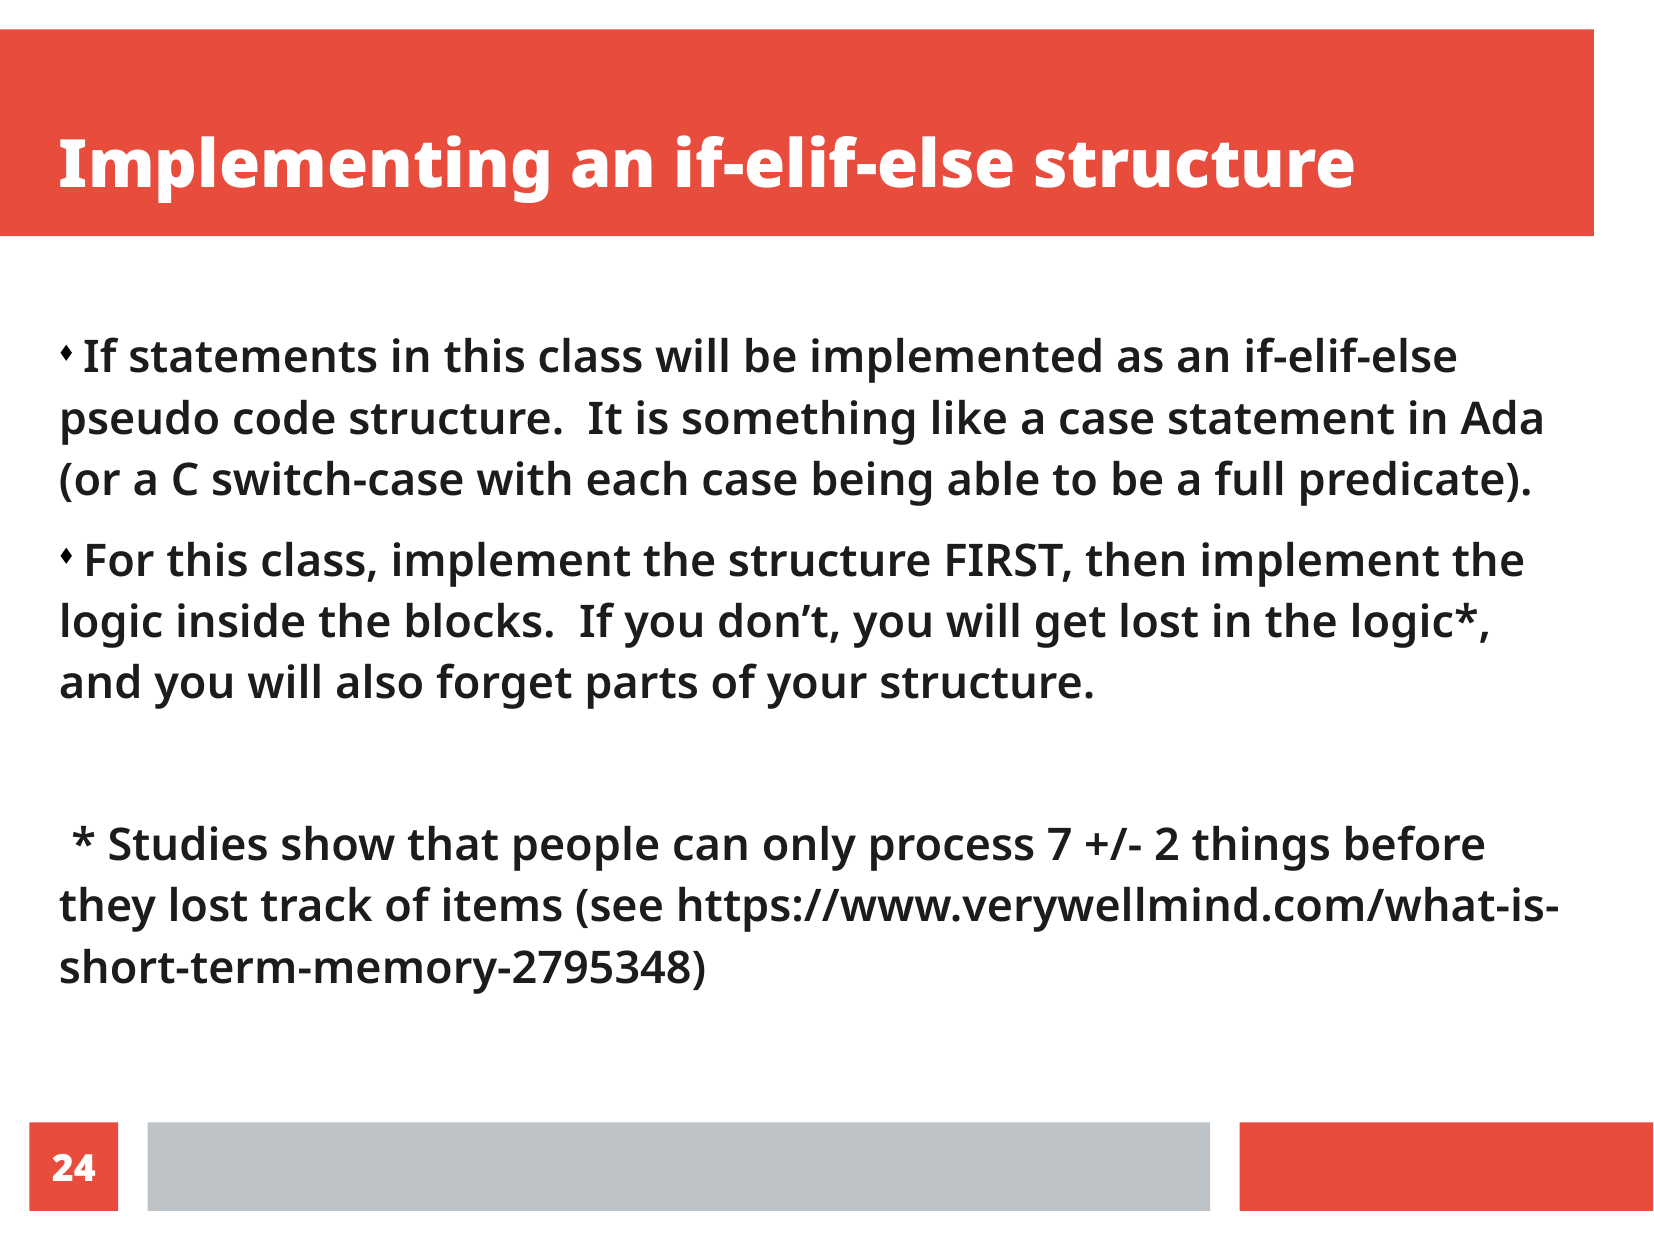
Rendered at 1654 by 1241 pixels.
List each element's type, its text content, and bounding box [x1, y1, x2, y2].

title Implementing an if-elif-else structure [58, 59, 1594, 207]
list If statements in this class will be implemented as an if-elif-else pseudo code structure. It is something like a case statement in Ada (or a C switch-case with each case being able to be a full predicate). For this class, implement the structure FIRST, then implement the logic inside the blocks. If you don’t, you will get lost in the logic*, and you will also forget parts of your structure. * Studies show that people can only process 7 +/- 2 things before they lost track of items (see https://www.verywellmind.com/what-is-short-term-memory-2795348) [58, 324, 1565, 1093]
